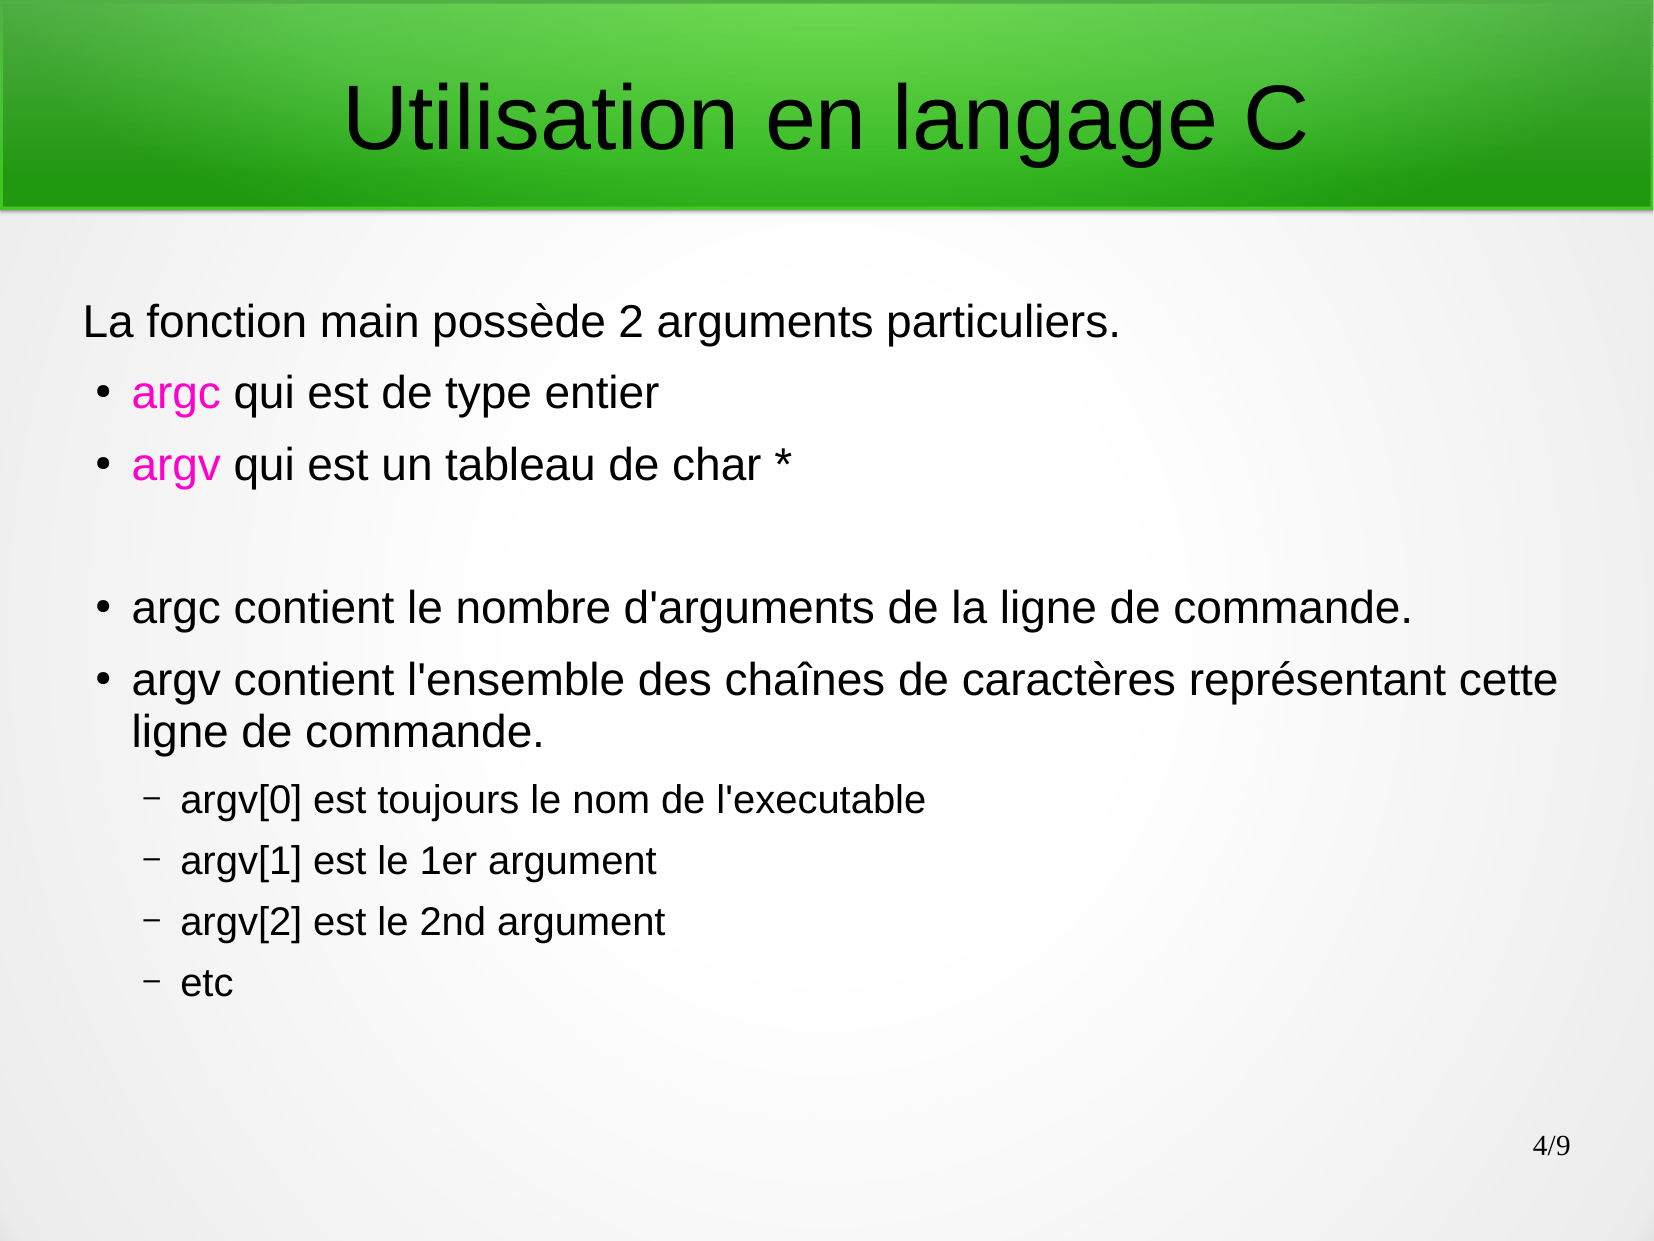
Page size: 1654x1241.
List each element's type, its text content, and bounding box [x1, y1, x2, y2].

title Utilisation en langage C [82, 47, 1571, 189]
list La fonction main possède 2 arguments particuliers. argc qui est de type entier argv qui est un tableau de char * argc contient le nombre d'arguments de la ligne de commande. argv contient l'ensemble des chaînes de caractères représentant cette ligne de commande. argv[0] est toujours le nom de l'executable argv[1] est le 1er argument argv[2] est le 2nd argument etc [82, 295, 1571, 1015]
